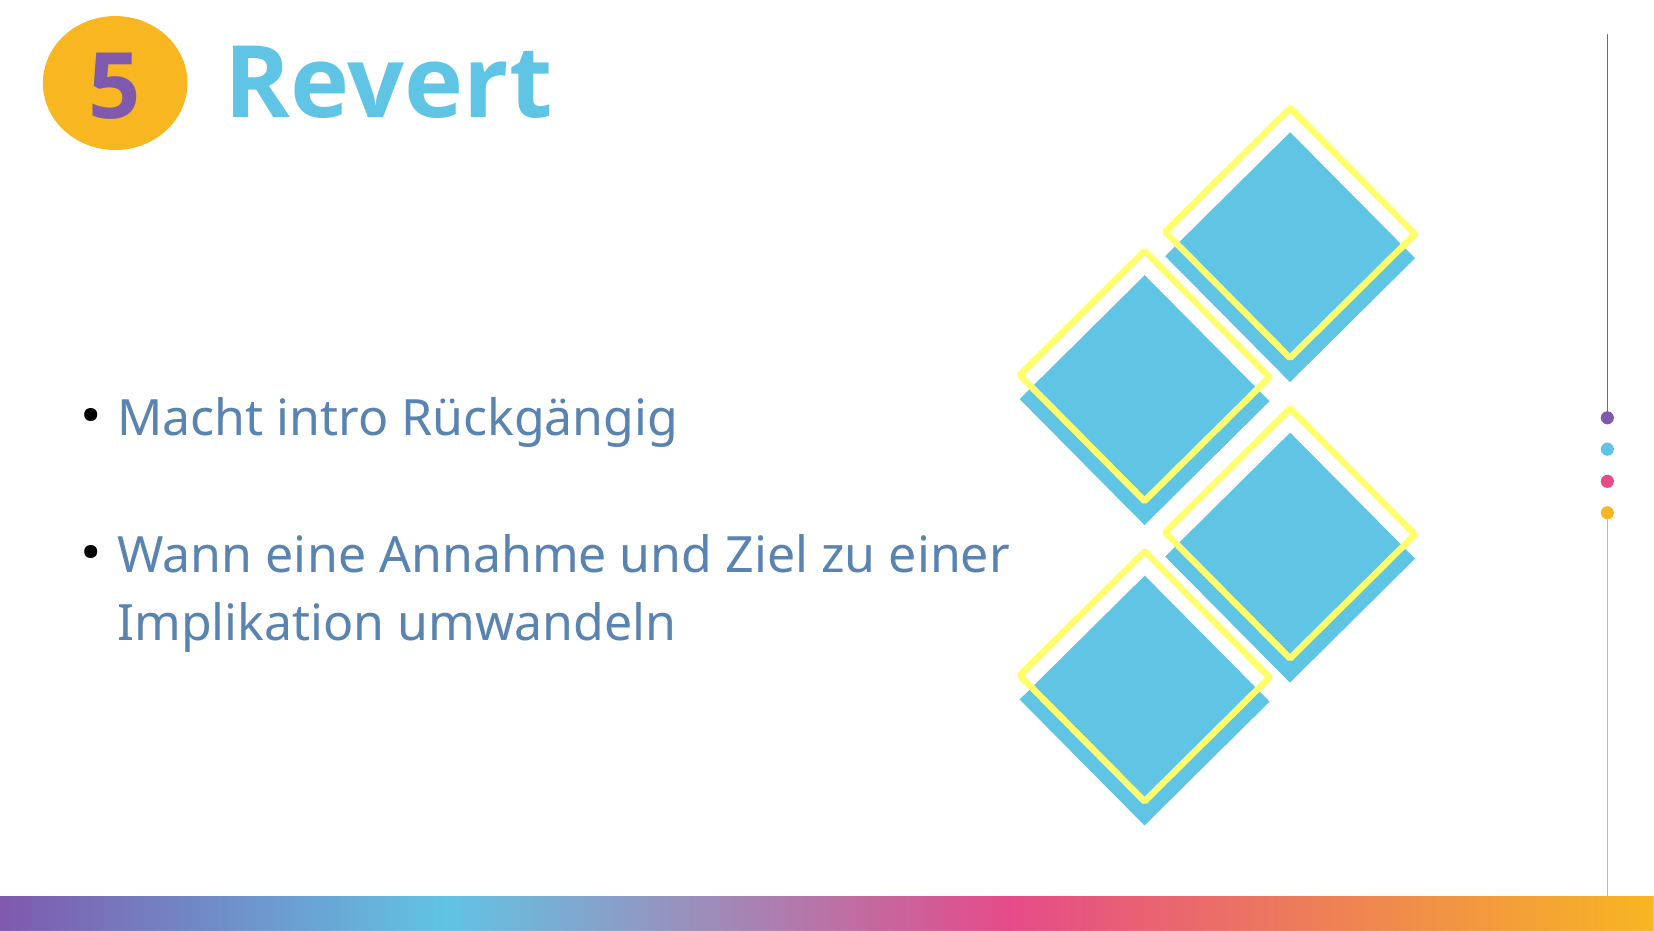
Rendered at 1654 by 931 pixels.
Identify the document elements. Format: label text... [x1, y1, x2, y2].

title Revert [224, 10, 863, 301]
picture [0, 896, 1654, 931]
text_box 5 [42, 16, 188, 151]
text_box Macht intro Rückgängig Wann eine Annahme und Ziel zu einer Implikation umwandeln [67, 375, 966, 665]
